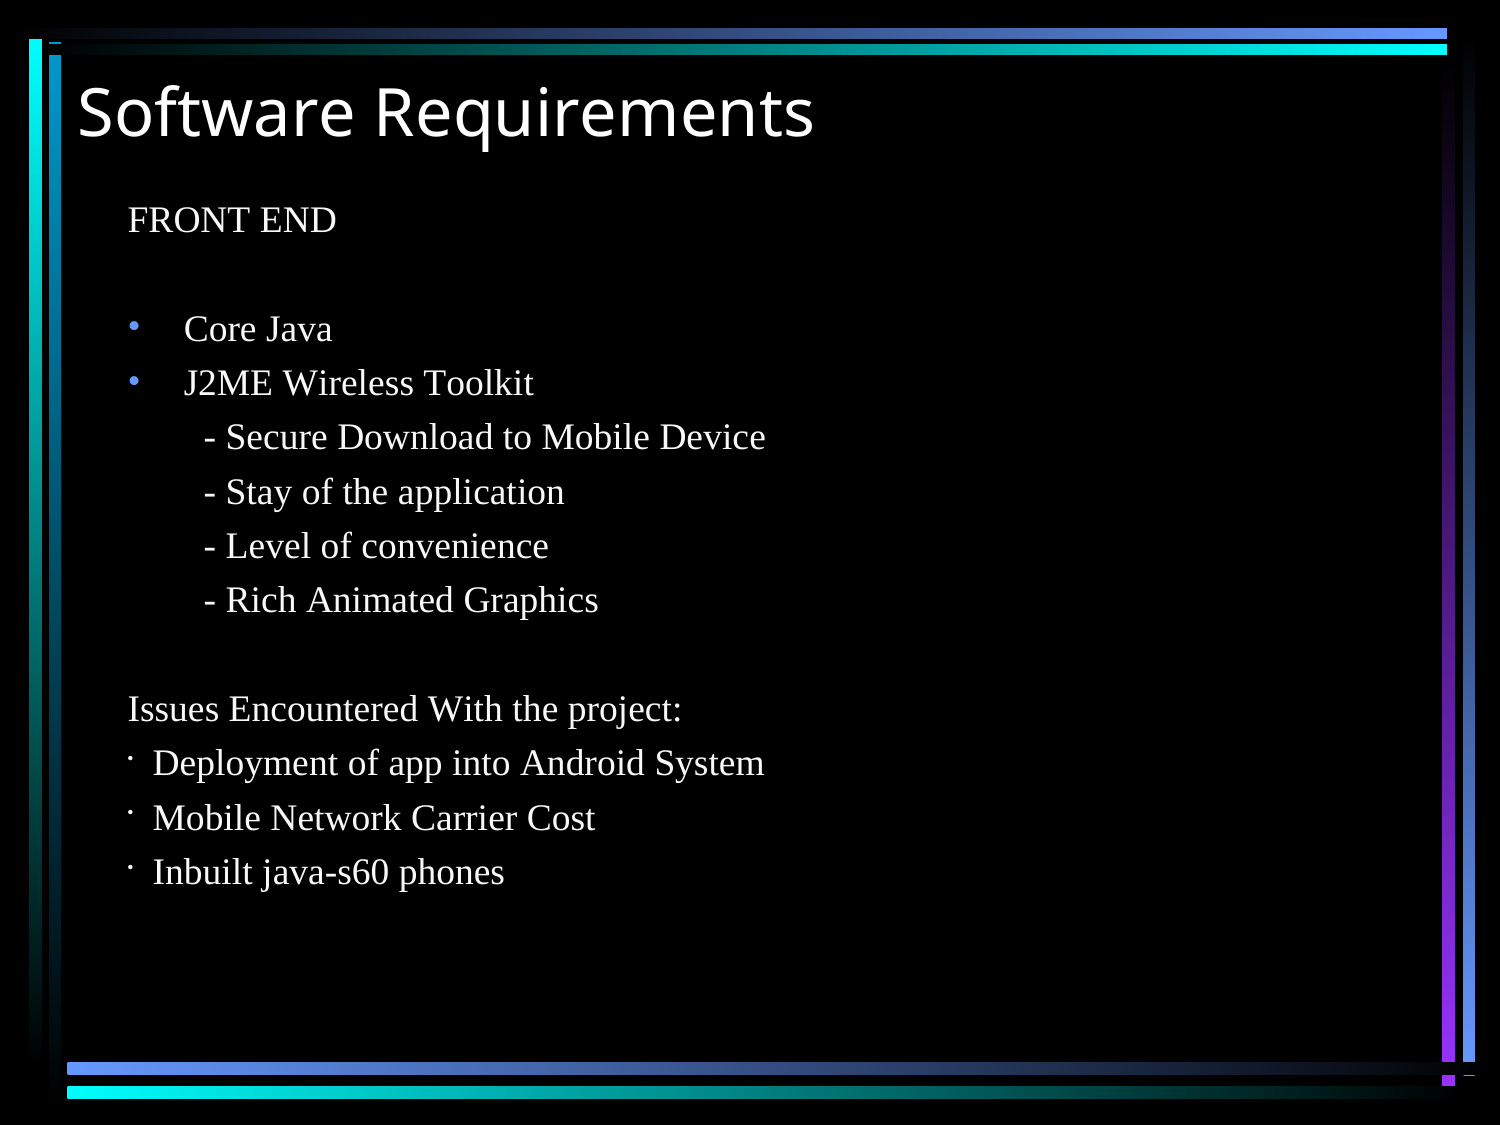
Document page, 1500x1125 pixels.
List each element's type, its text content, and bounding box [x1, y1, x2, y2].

text_box FRONT END Core Java J2ME Wireless Toolkit - Secure Download to Mobile Device - Stay of the application - Level of convenience - Rich Animated Graphics Issues Encountered With the project: Deployment of app into Android System Mobile Network Carrier Cost Inbuilt java-s60 phones [112, 187, 1388, 976]
text_box Software Requirements [62, 62, 1375, 158]
